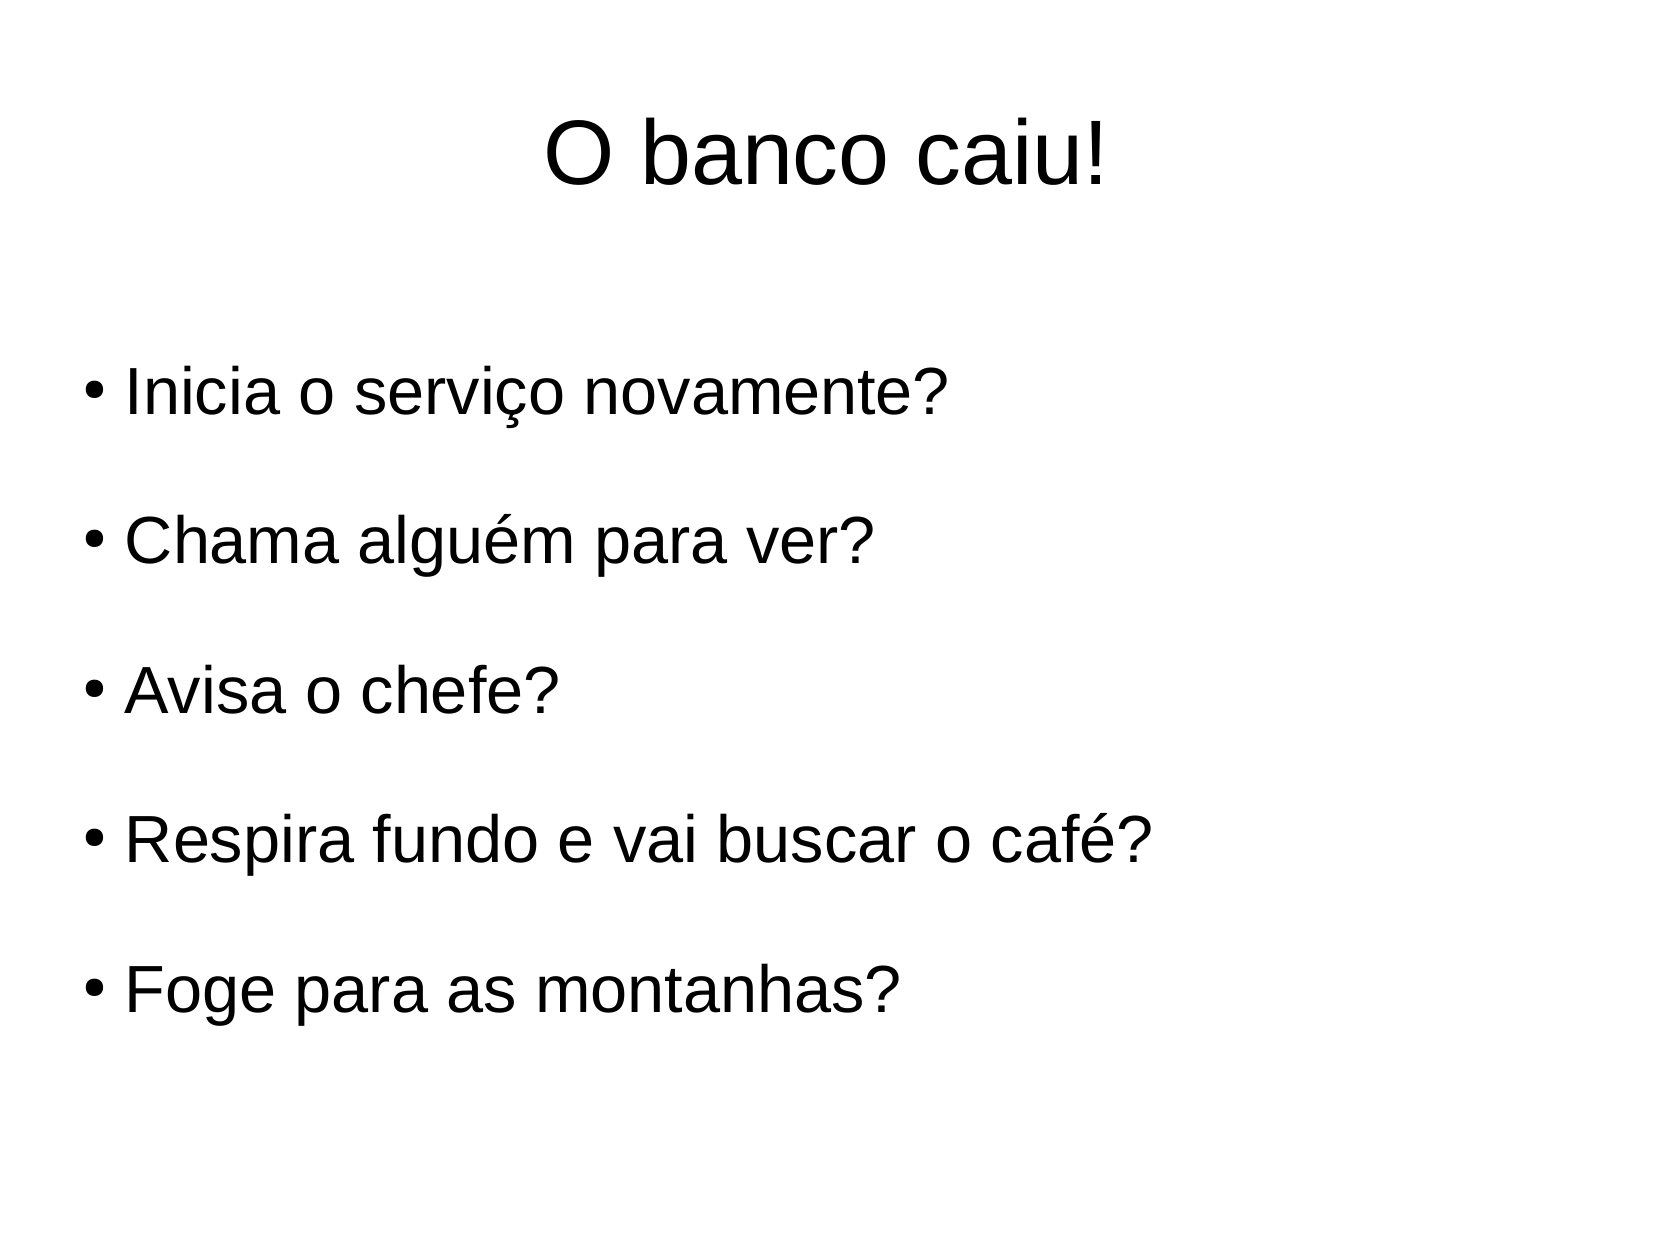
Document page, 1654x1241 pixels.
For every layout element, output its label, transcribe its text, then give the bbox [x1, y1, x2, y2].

subtitle Inicia o serviço novamente? Chama alguém para ver? Avisa o chefe? Respira fundo e vai buscar o café? Foge para as montanhas? [82, 330, 1538, 1050]
title O banco caiu! [82, 49, 1571, 257]
